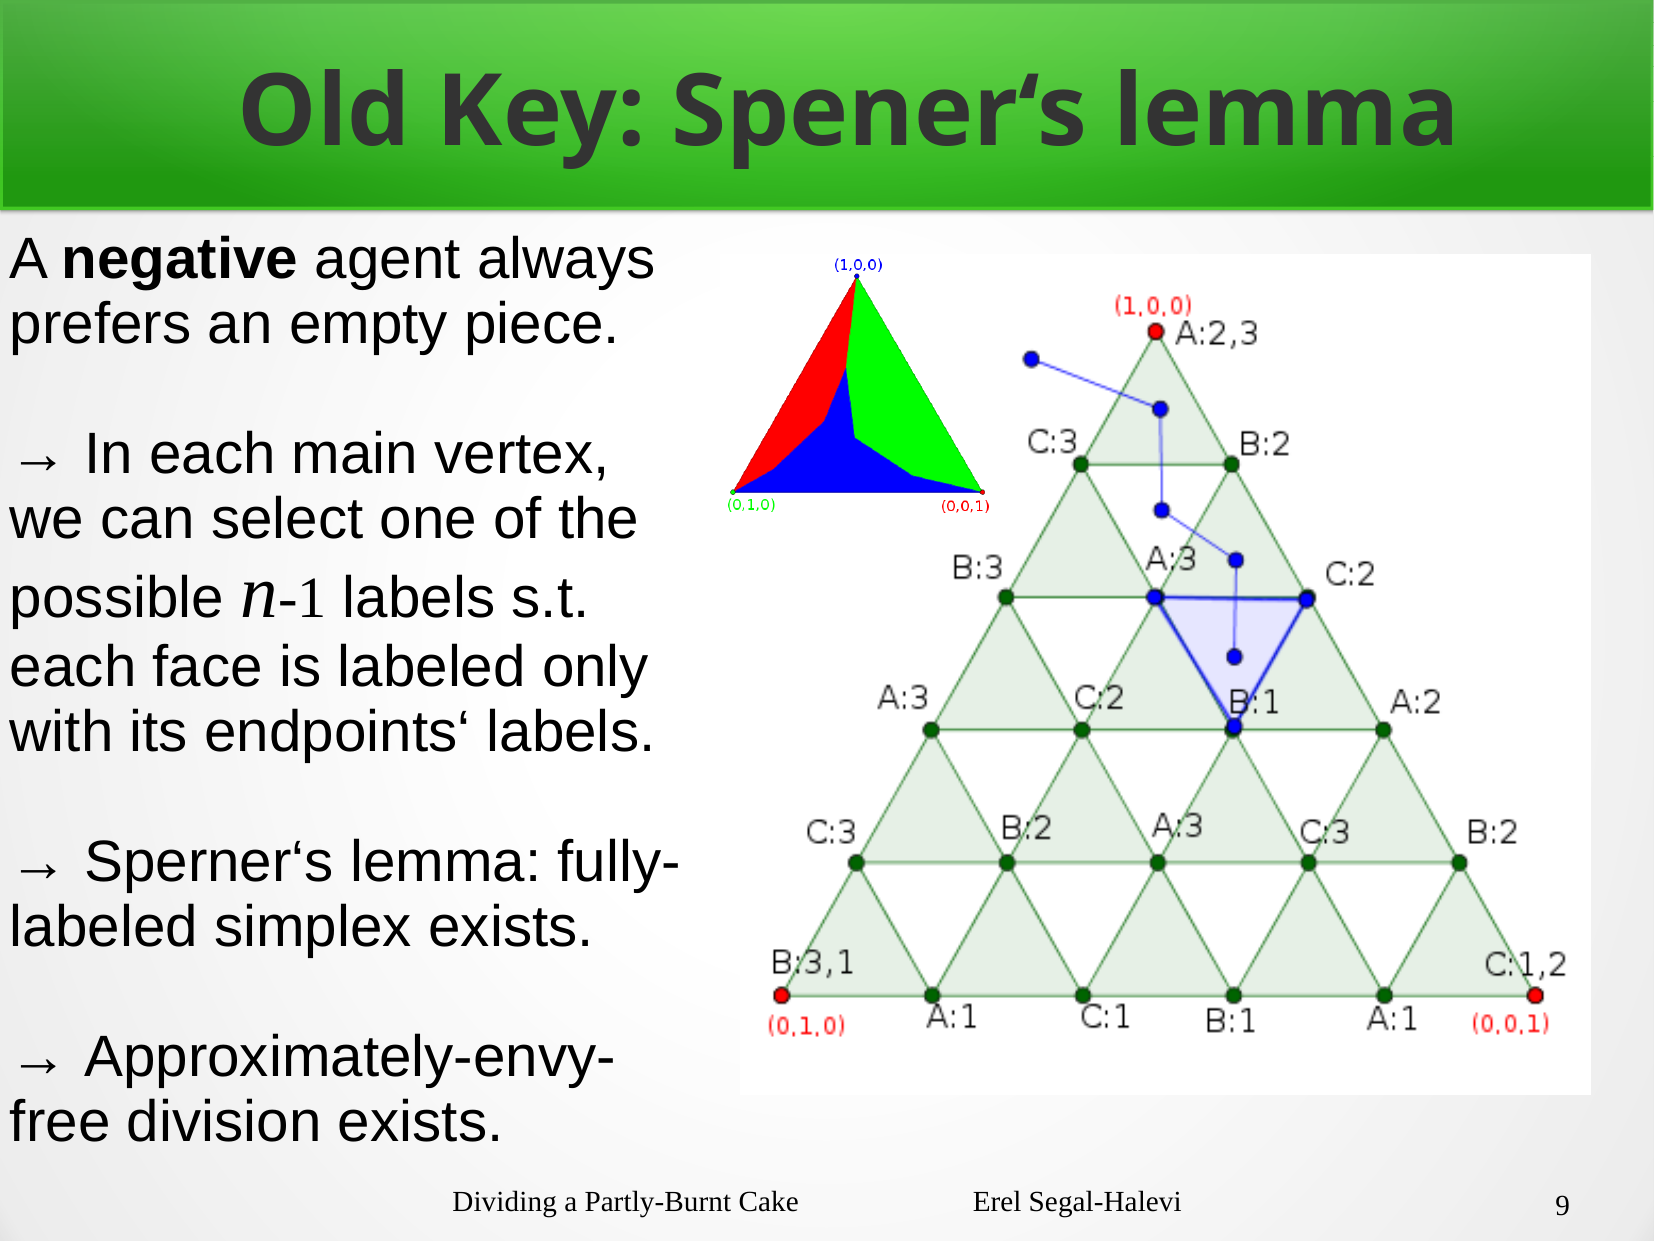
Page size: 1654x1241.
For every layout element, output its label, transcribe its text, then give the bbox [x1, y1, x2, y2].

picture [720, 254, 1591, 1096]
text_box A negative agent always prefers an empty piece. → In each main vertex, we can select one of the possible n-1 labels s.t. each face is labeled only with its endpoints‘ labels. → Sperner‘s lemma: fully-labeled simplex exists. → Approximately-envy-free division exists. [0, 218, 706, 1237]
title Old Key: Spener‘s lemma [45, 0, 1654, 219]
